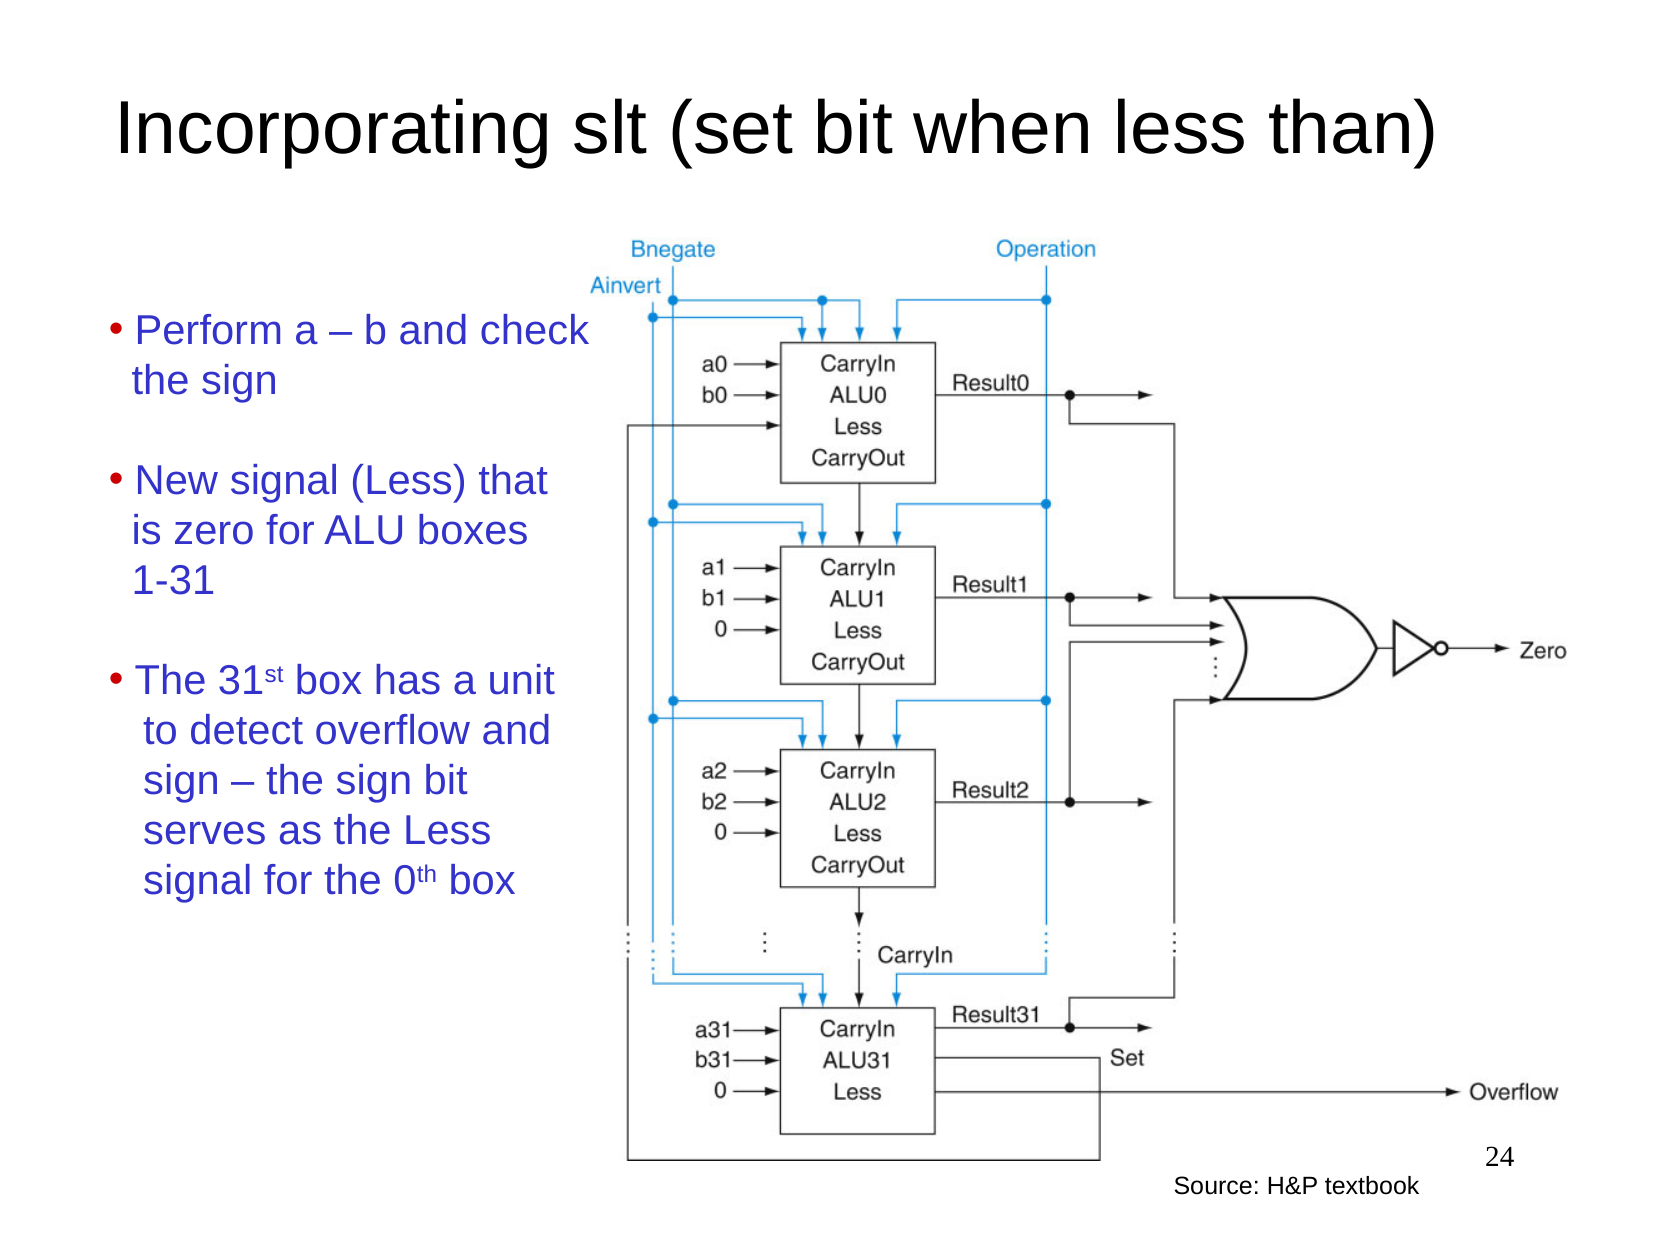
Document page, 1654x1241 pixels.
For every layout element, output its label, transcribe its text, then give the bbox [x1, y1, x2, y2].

text_box Incorporating slt (set bit when less than) [99, 71, 1455, 177]
text_box Source: H&P textbook [1158, 1162, 1435, 1208]
text_box <number> [1185, 1129, 1530, 1213]
picture [590, 237, 1567, 1161]
text_box Perform a – b and check the sign New signal (Less) that is zero for ALU boxes 1-31 The 31st box has a unit to detect overflow and sign – the sign bit serves as the Less signal for the 0th box [93, 295, 605, 911]
